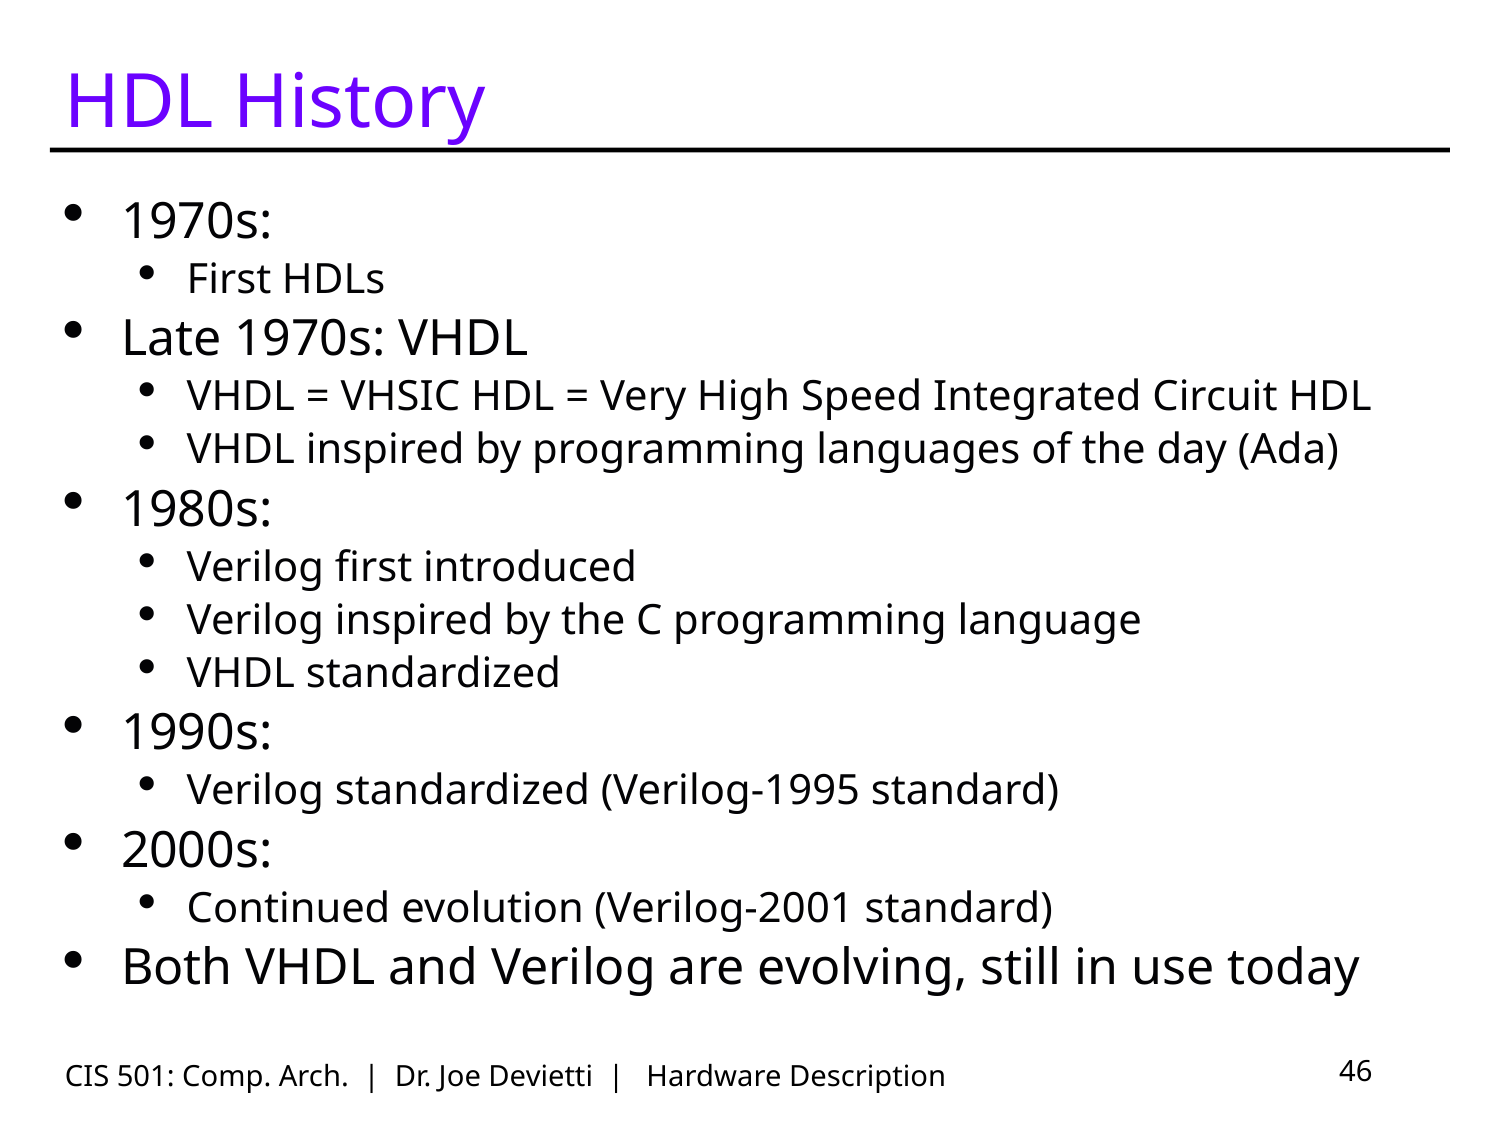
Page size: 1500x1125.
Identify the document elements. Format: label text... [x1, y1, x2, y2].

text_box 1970s: First HDLs Late 1970s: VHDL VHDL = VHSIC HDL = Very High Speed Integrated Circuit HDL VHDL inspired by programming languages of the day (Ada) 1980s: Verilog first introduced Verilog inspired by the C programming language VHDL standardized 1990s: Verilog standardized (Verilog-1995 standard) 2000s: Continued evolution (Verilog-2001 standard) Both VHDL and Verilog are evolving, still in use today [49, 187, 1450, 1025]
text_box CIS 501: Comp. Arch. | Dr. Joe Devietti | Hardware Description [49, 1049, 988, 1100]
text_box HDL History [49, 37, 1375, 150]
text_box <number> [1074, 1049, 1388, 1100]
